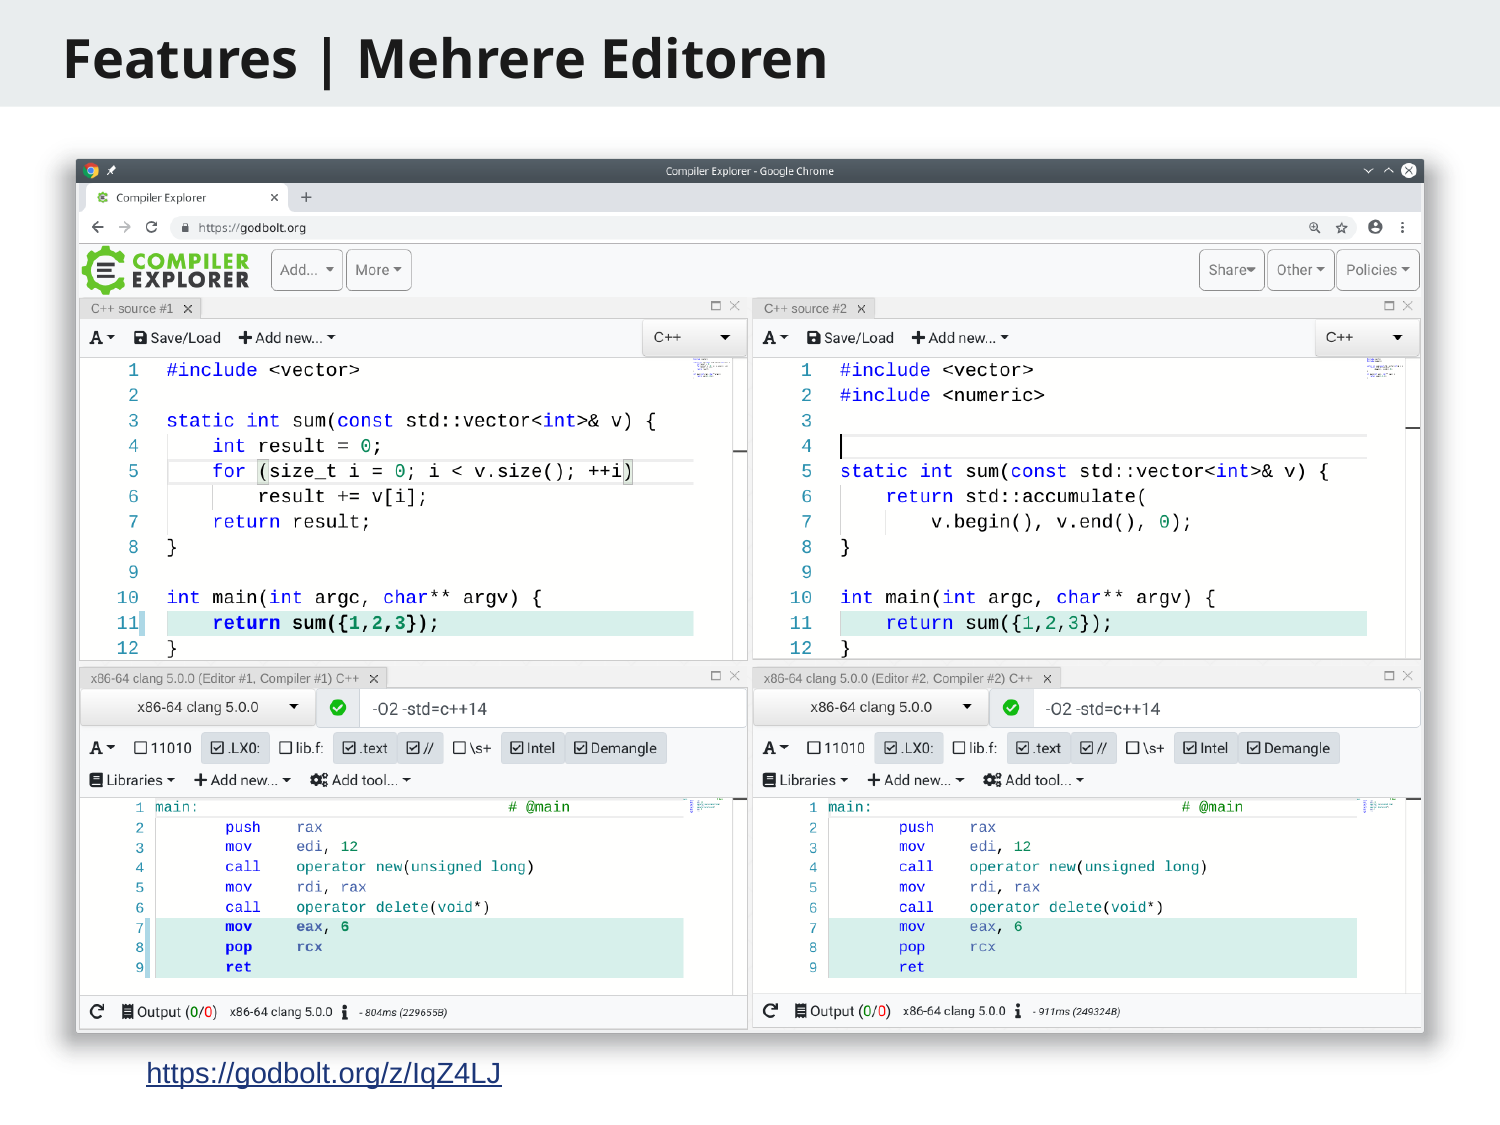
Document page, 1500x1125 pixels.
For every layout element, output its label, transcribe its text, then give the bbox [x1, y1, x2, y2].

text_box https://godbolt.org/z/IqZ4LJ [131, 1039, 568, 1100]
title Features | Mehrere Editoren [47, 9, 1309, 103]
picture [24, 127, 1475, 1084]
